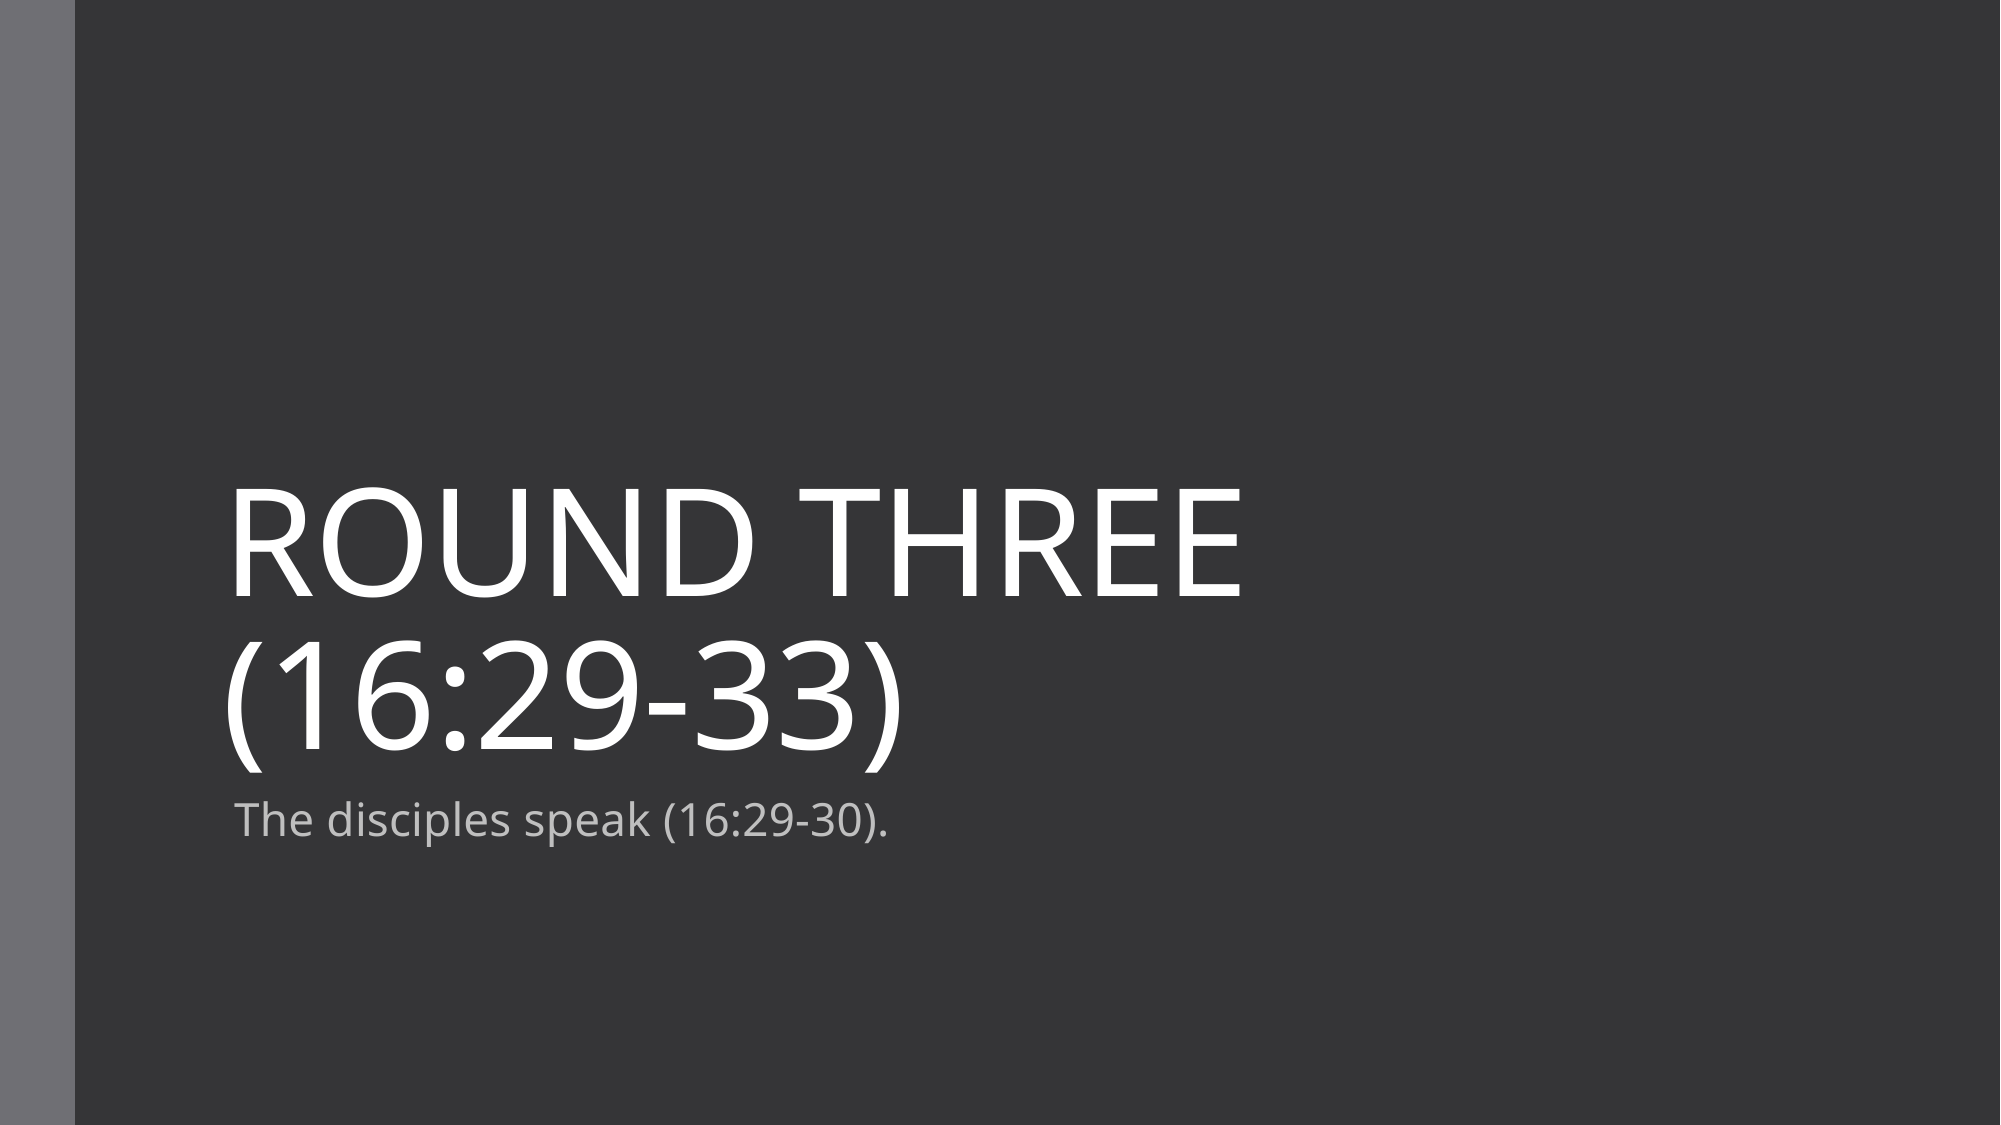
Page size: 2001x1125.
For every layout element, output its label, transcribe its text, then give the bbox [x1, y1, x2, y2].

subtitle The disciples speak (16:29-30). [206, 787, 1752, 1066]
title ROUND THREE (16:29-33) [206, 124, 1752, 787]
